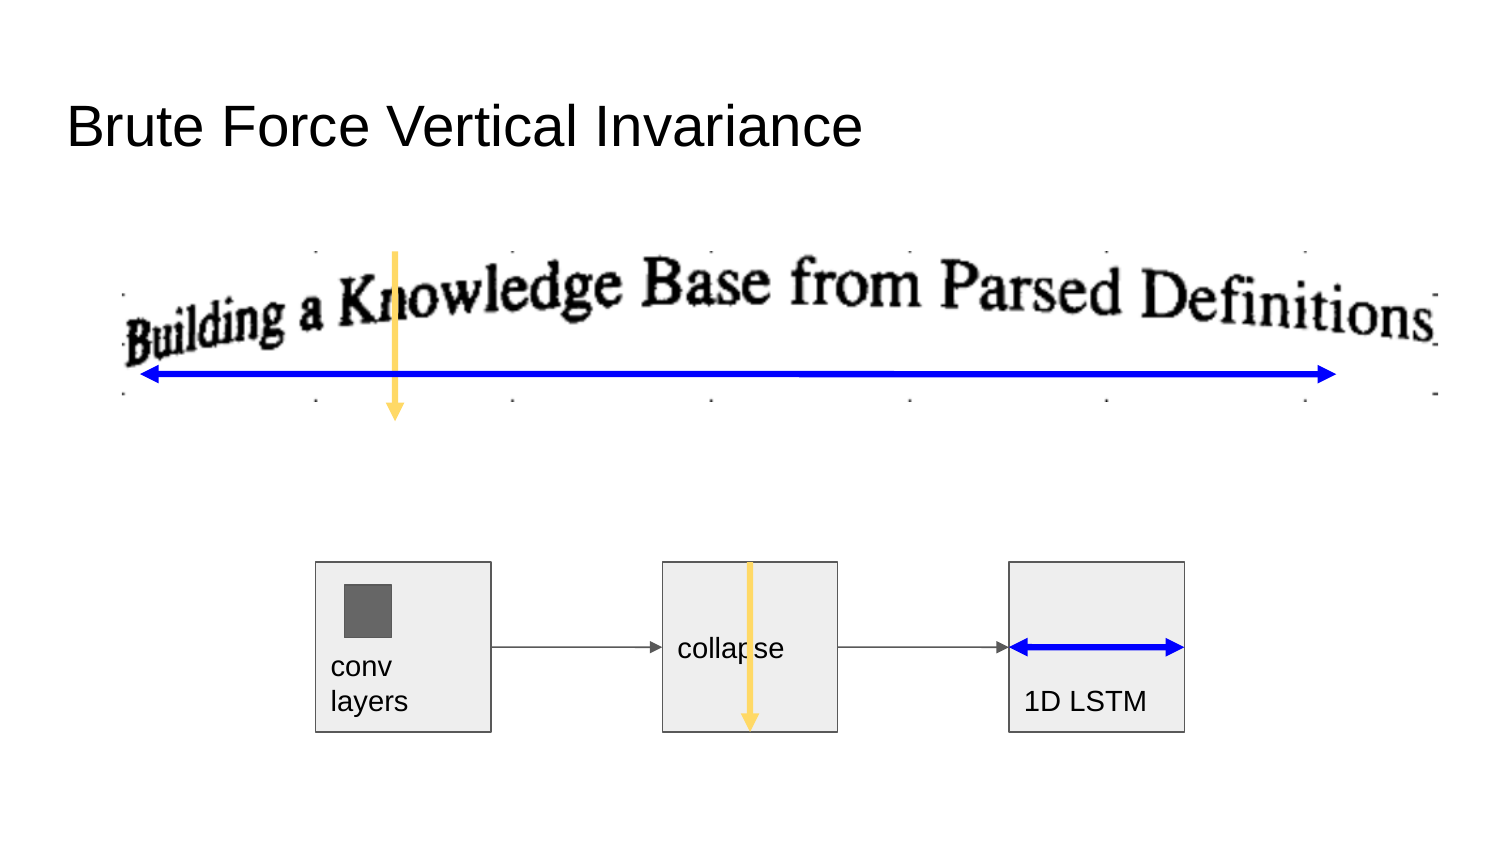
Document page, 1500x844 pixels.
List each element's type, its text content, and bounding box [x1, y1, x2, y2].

picture [121, 251, 391, 402]
text_box collapse [751, 562, 838, 732]
title Brute Force Vertical Invariance [51, 72, 1449, 167]
text_box collapse [662, 562, 749, 732]
text_box conv layers [315, 562, 491, 732]
picture [399, 251, 1439, 402]
text_box [344, 584, 392, 638]
text_box 1D LSTM [1008, 648, 1185, 732]
text_box 1D LSTM [1008, 562, 1185, 647]
